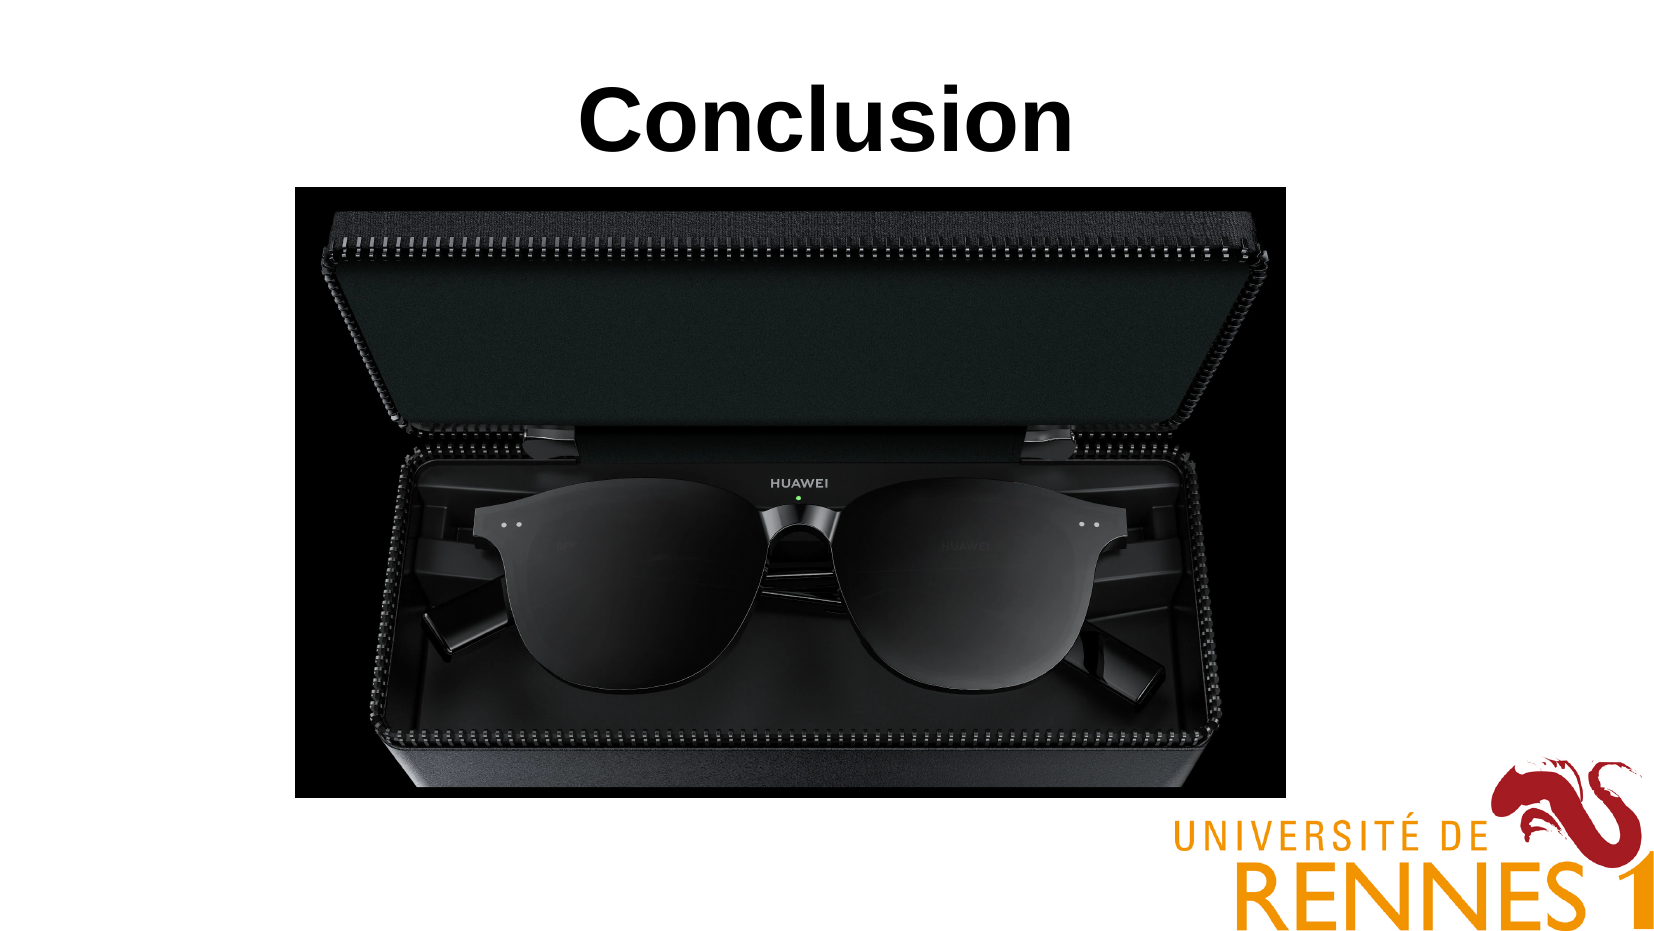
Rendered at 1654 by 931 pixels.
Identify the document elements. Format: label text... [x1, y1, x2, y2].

title Conclusion [82, 37, 1571, 193]
picture [295, 187, 1654, 931]
